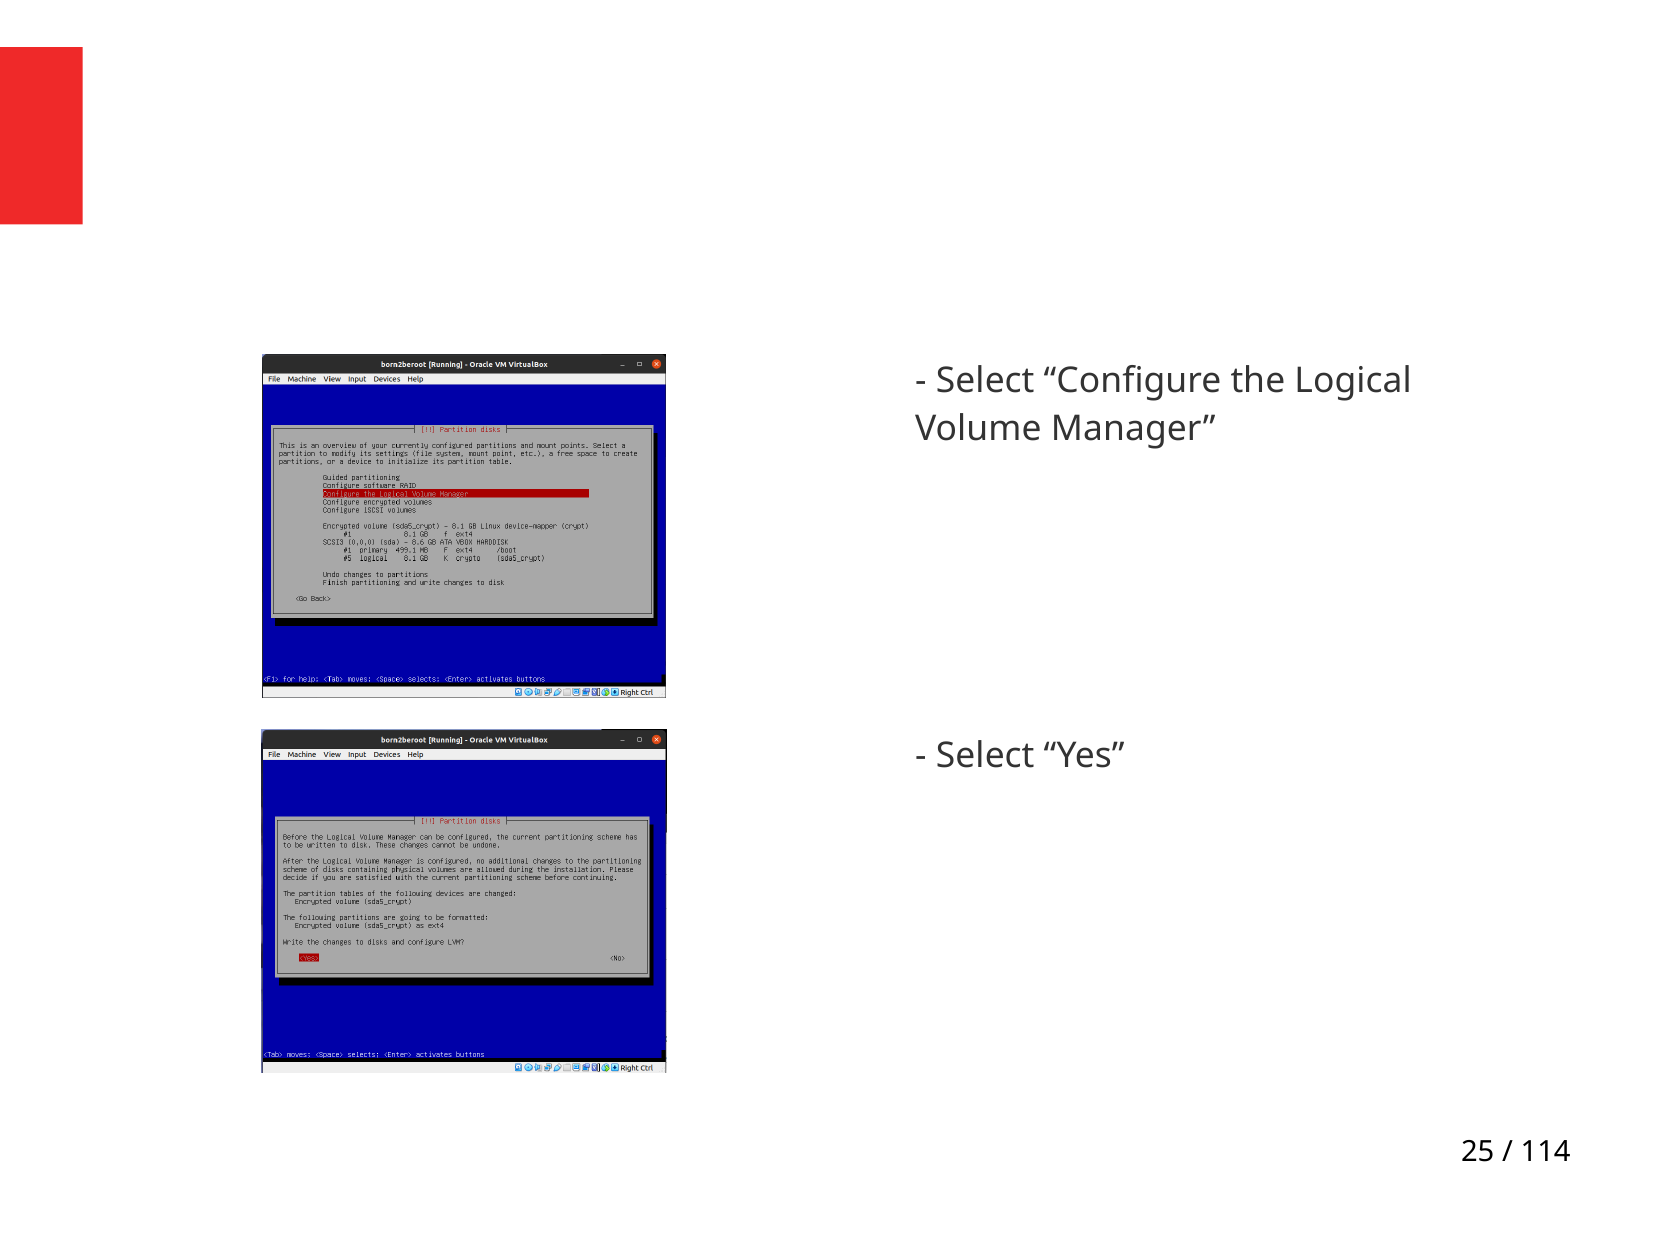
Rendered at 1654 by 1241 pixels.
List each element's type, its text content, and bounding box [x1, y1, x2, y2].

picture [261, 729, 667, 1074]
list - Select “Configure the Logical Volume Manager” [844, 354, 1536, 698]
picture [262, 354, 666, 698]
list - Select “Yes” [844, 730, 1536, 1074]
